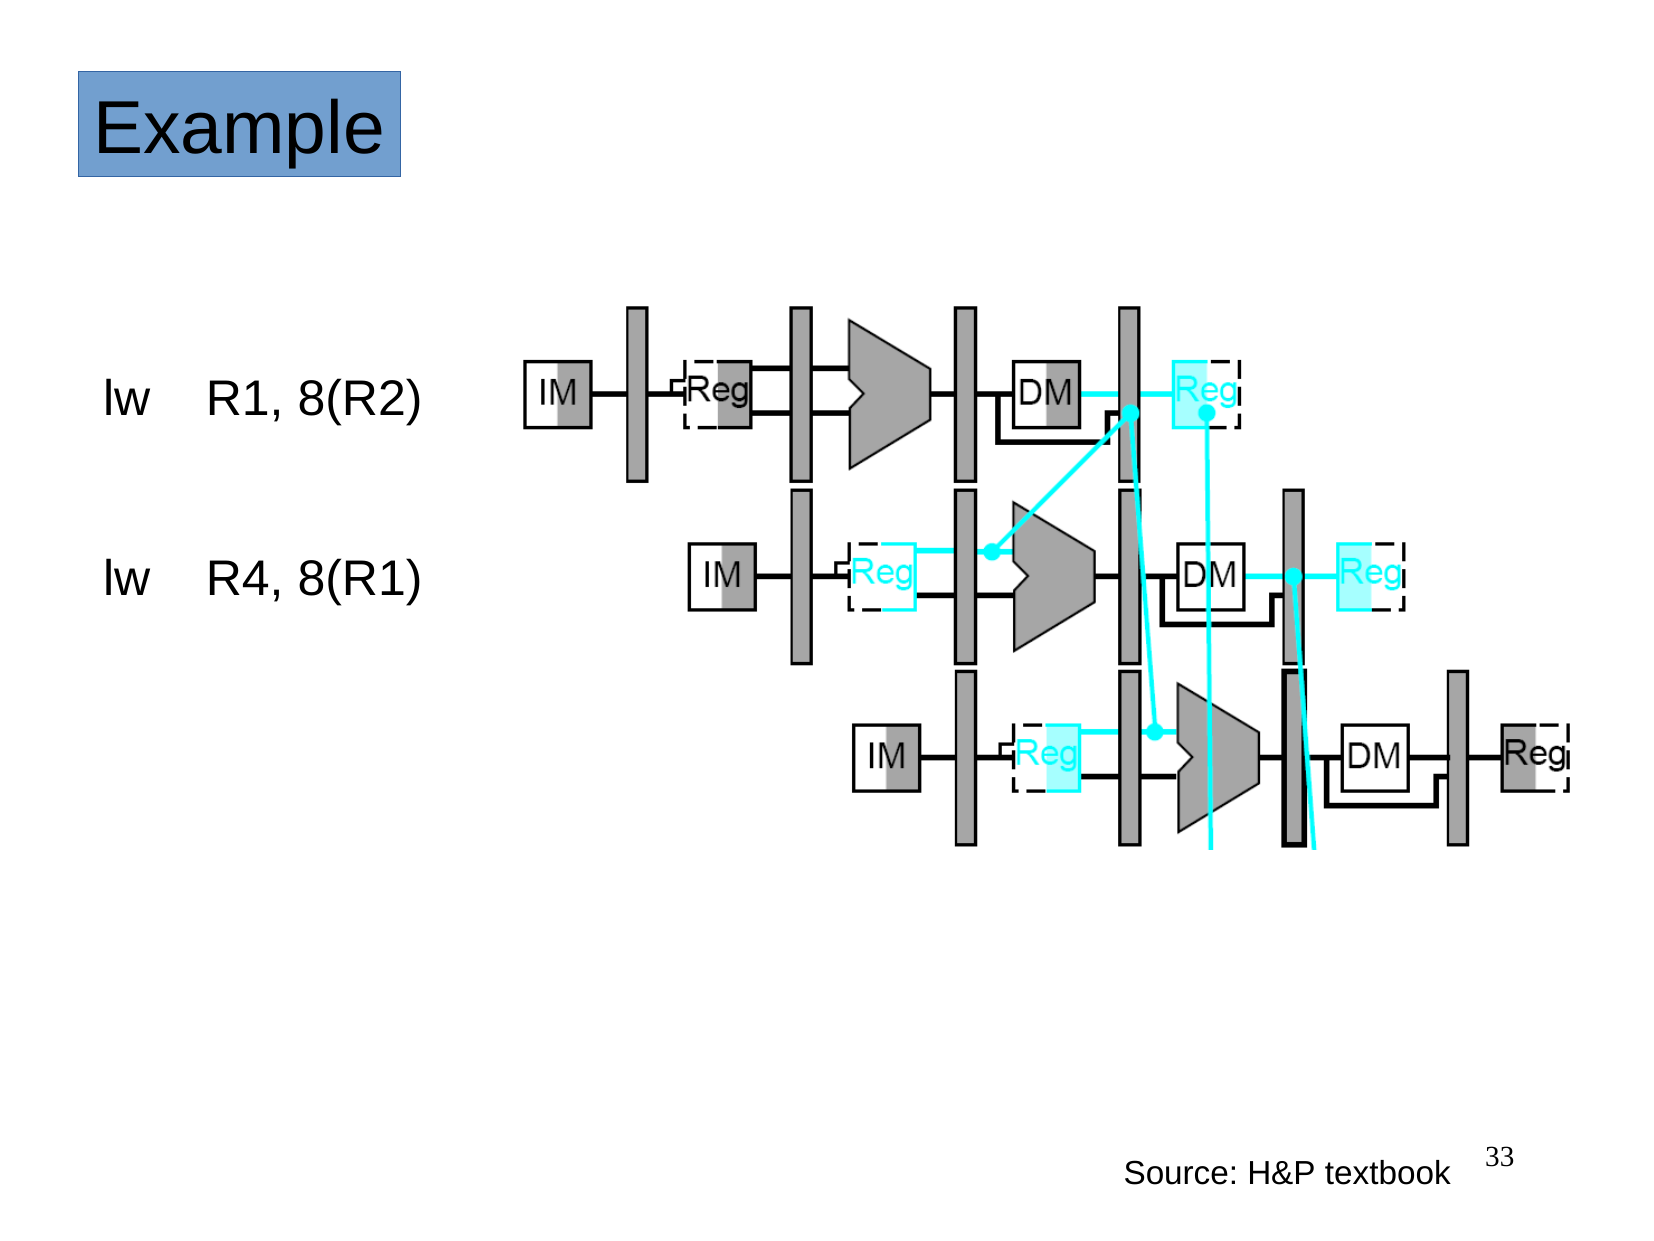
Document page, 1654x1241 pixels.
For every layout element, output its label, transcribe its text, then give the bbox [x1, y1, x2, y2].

picture [482, 275, 1589, 850]
text_box Example [78, 71, 401, 177]
text_box lw R1, 8(R2) lw R4, 8(R1) [74, 358, 452, 614]
text_box <number> [1184, 1129, 1530, 1213]
text_box Source: H&P textbook [1108, 1143, 1467, 1199]
